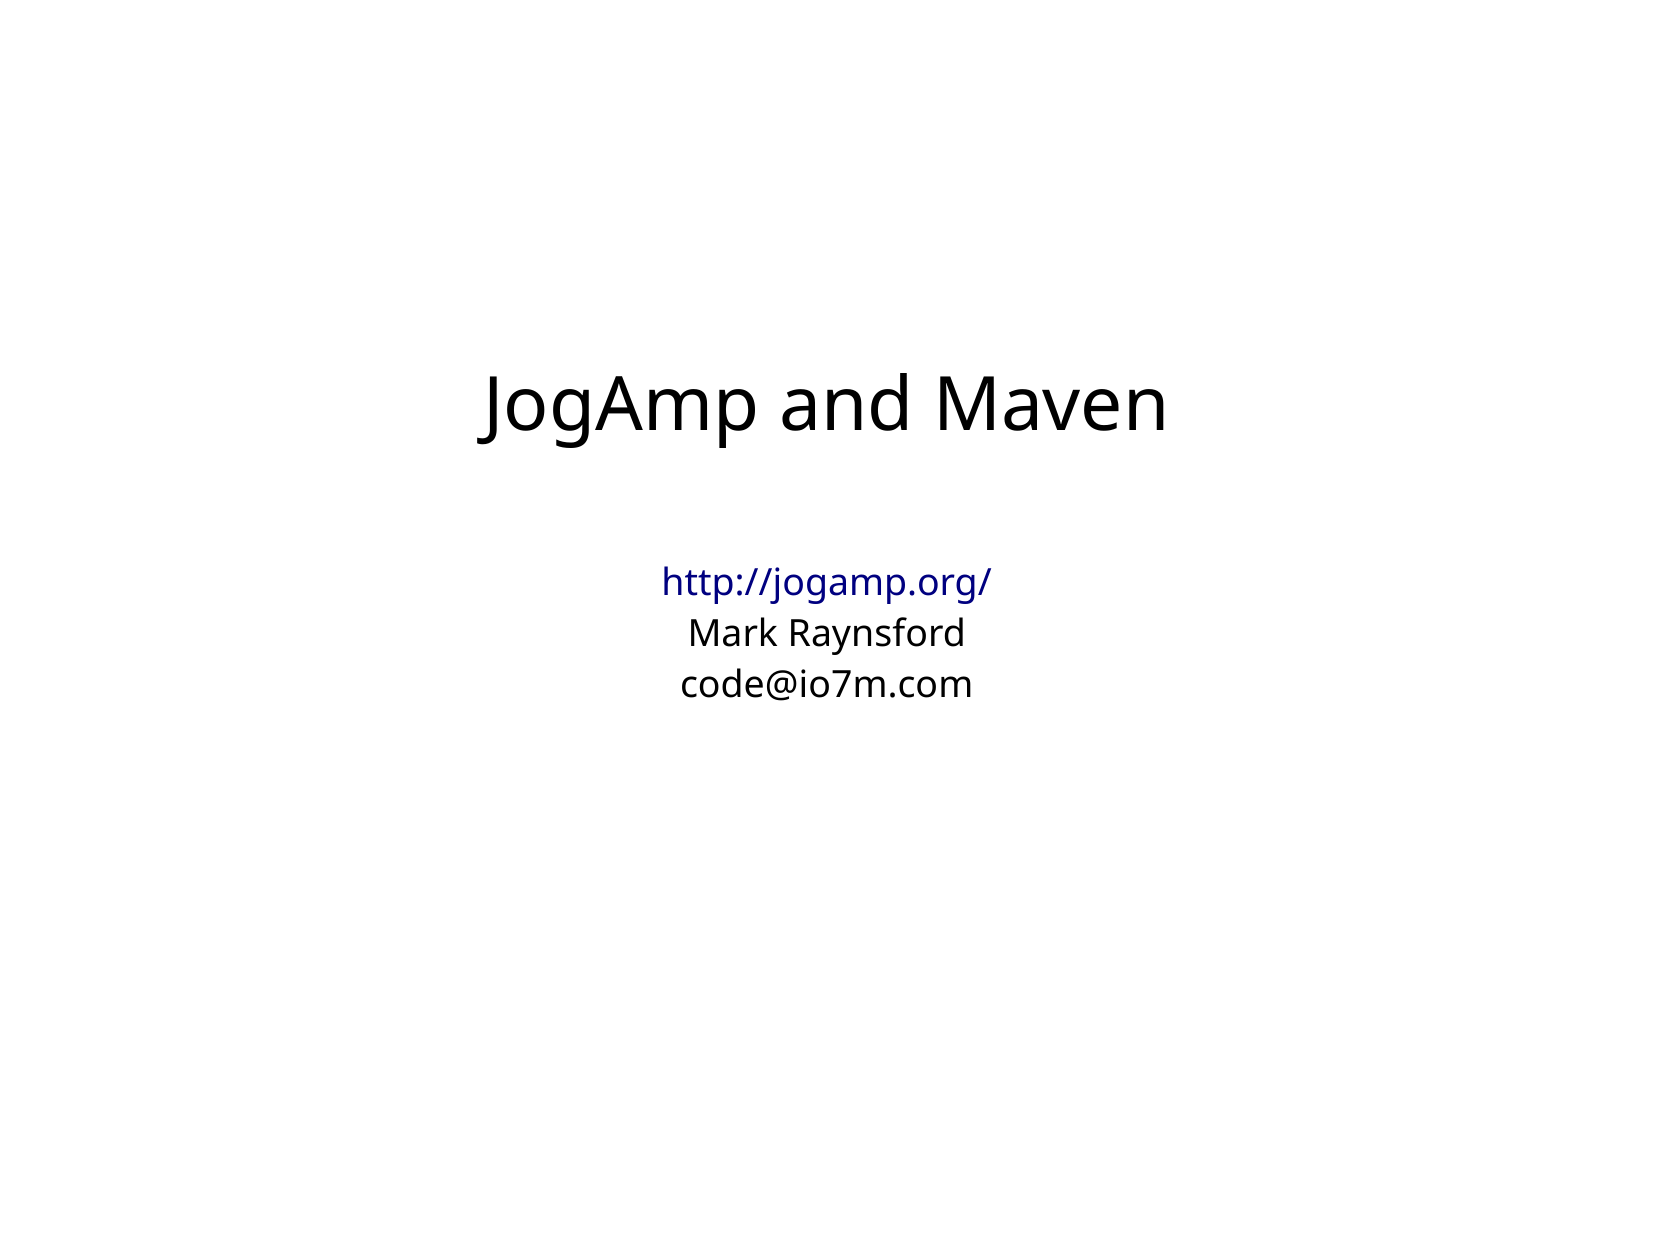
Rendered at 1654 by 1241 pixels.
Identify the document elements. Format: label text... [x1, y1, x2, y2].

subtitle JogAmp and Maven http://jogamp.org/ Mark Raynsford code@io7m.com [82, 49, 1571, 1010]
